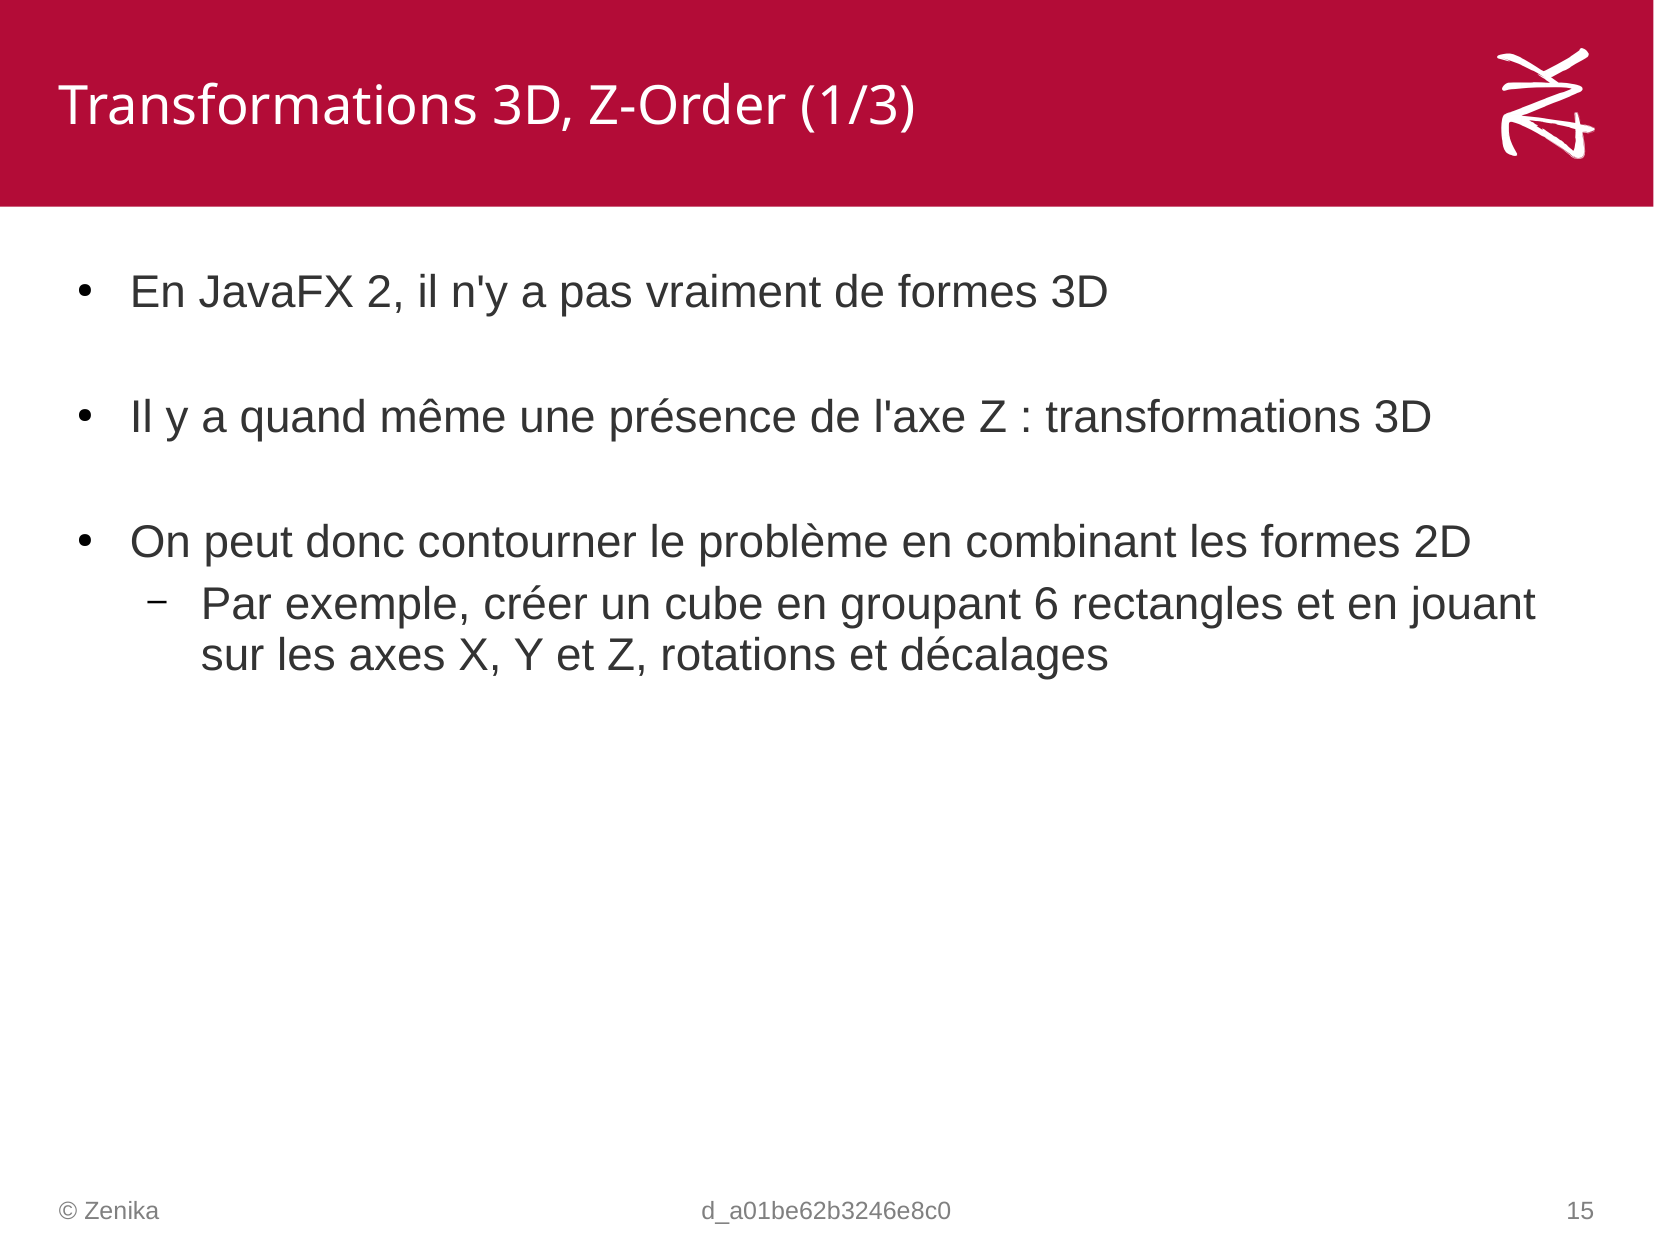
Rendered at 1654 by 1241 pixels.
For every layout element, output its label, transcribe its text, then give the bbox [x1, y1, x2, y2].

title Transformations 3D, Z-Order (1/3) [59, 29, 1595, 178]
list En JavaFX 2, il n'y a pas vraiment de formes 3D Il y a quand même une présence de l'axe Z : transformations 3D On peut donc contourner le problème en combinant les formes 2D Par exemple, créer un cube en groupant 6 rectangles et en jouant sur les axes X, Y et Z, rotations et décalages [59, 265, 1595, 1182]
